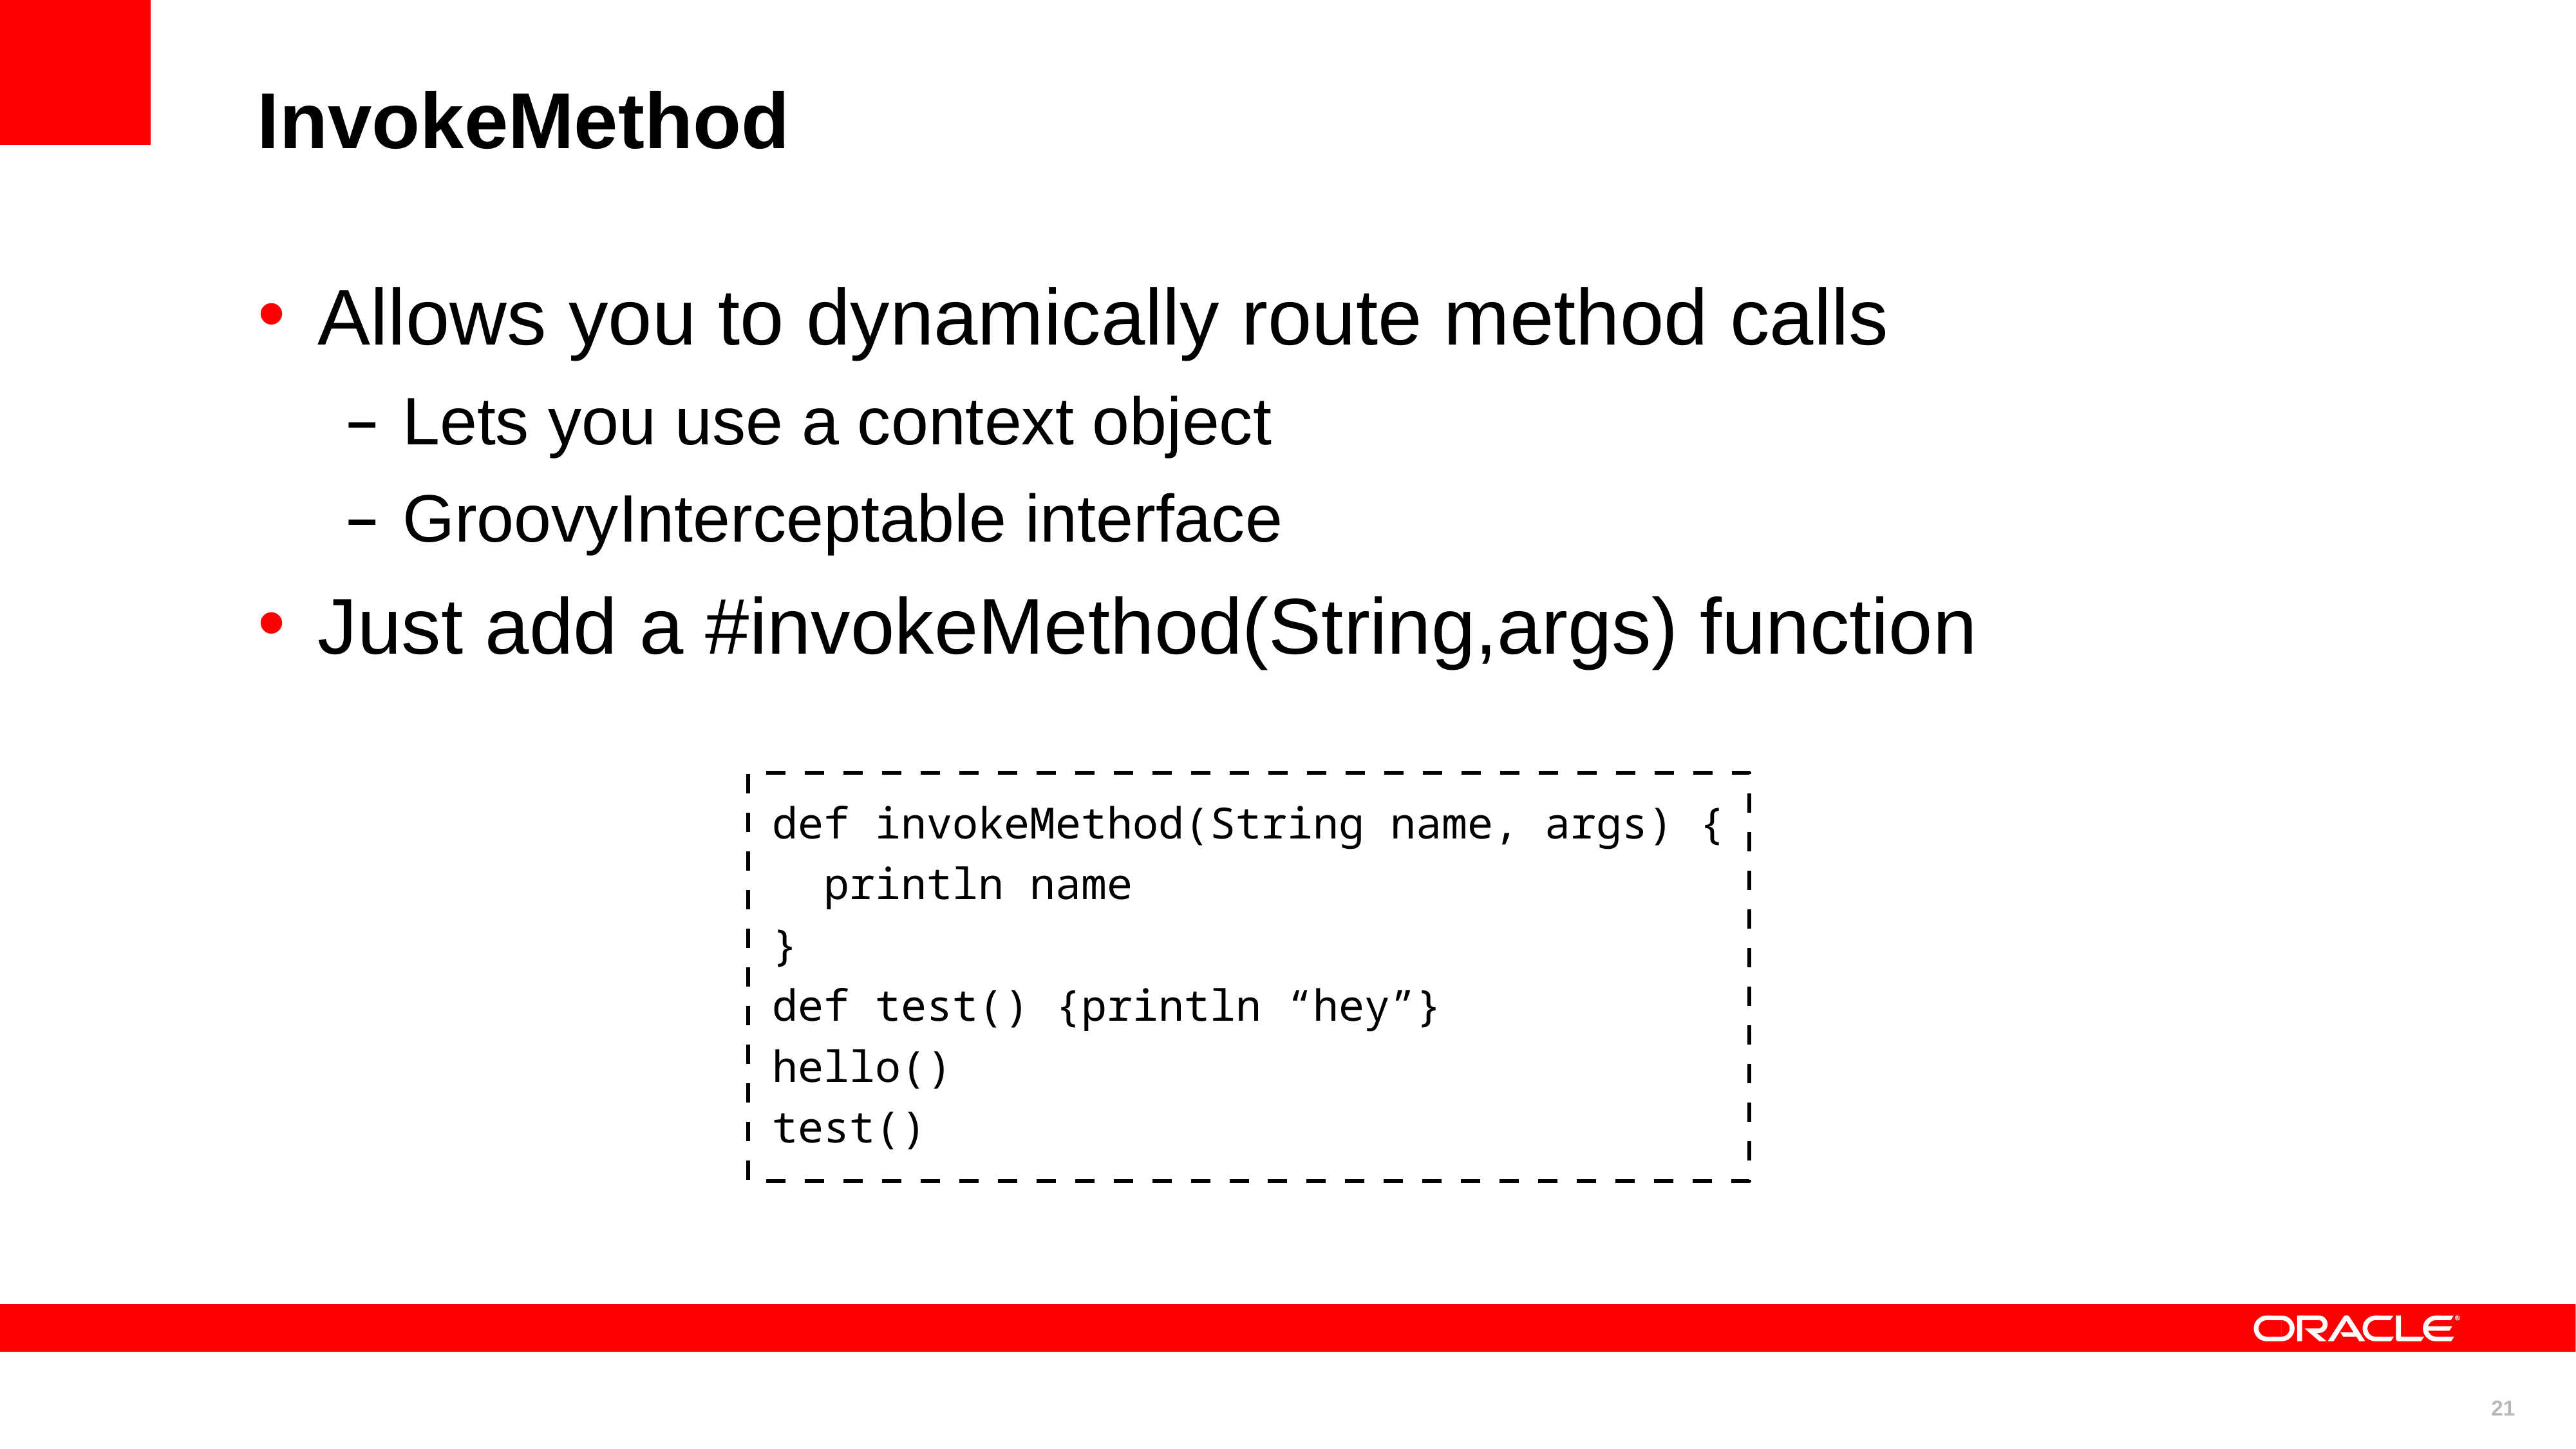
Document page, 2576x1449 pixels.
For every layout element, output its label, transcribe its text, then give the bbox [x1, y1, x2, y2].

picture [0, 1304, 2576, 1352]
text_box def invokeMethod(String name, args) { println name } def test() {println “hey”} hello() test() [747, 772, 1750, 1181]
title InvokeMethod [257, 69, 2318, 251]
list Allows you to dynamically route method calls Lets you use a context object GroovyInterceptable interface Just add a #invokeMethod(String,args) function [258, 265, 2318, 1184]
picture [0, 0, 151, 145]
